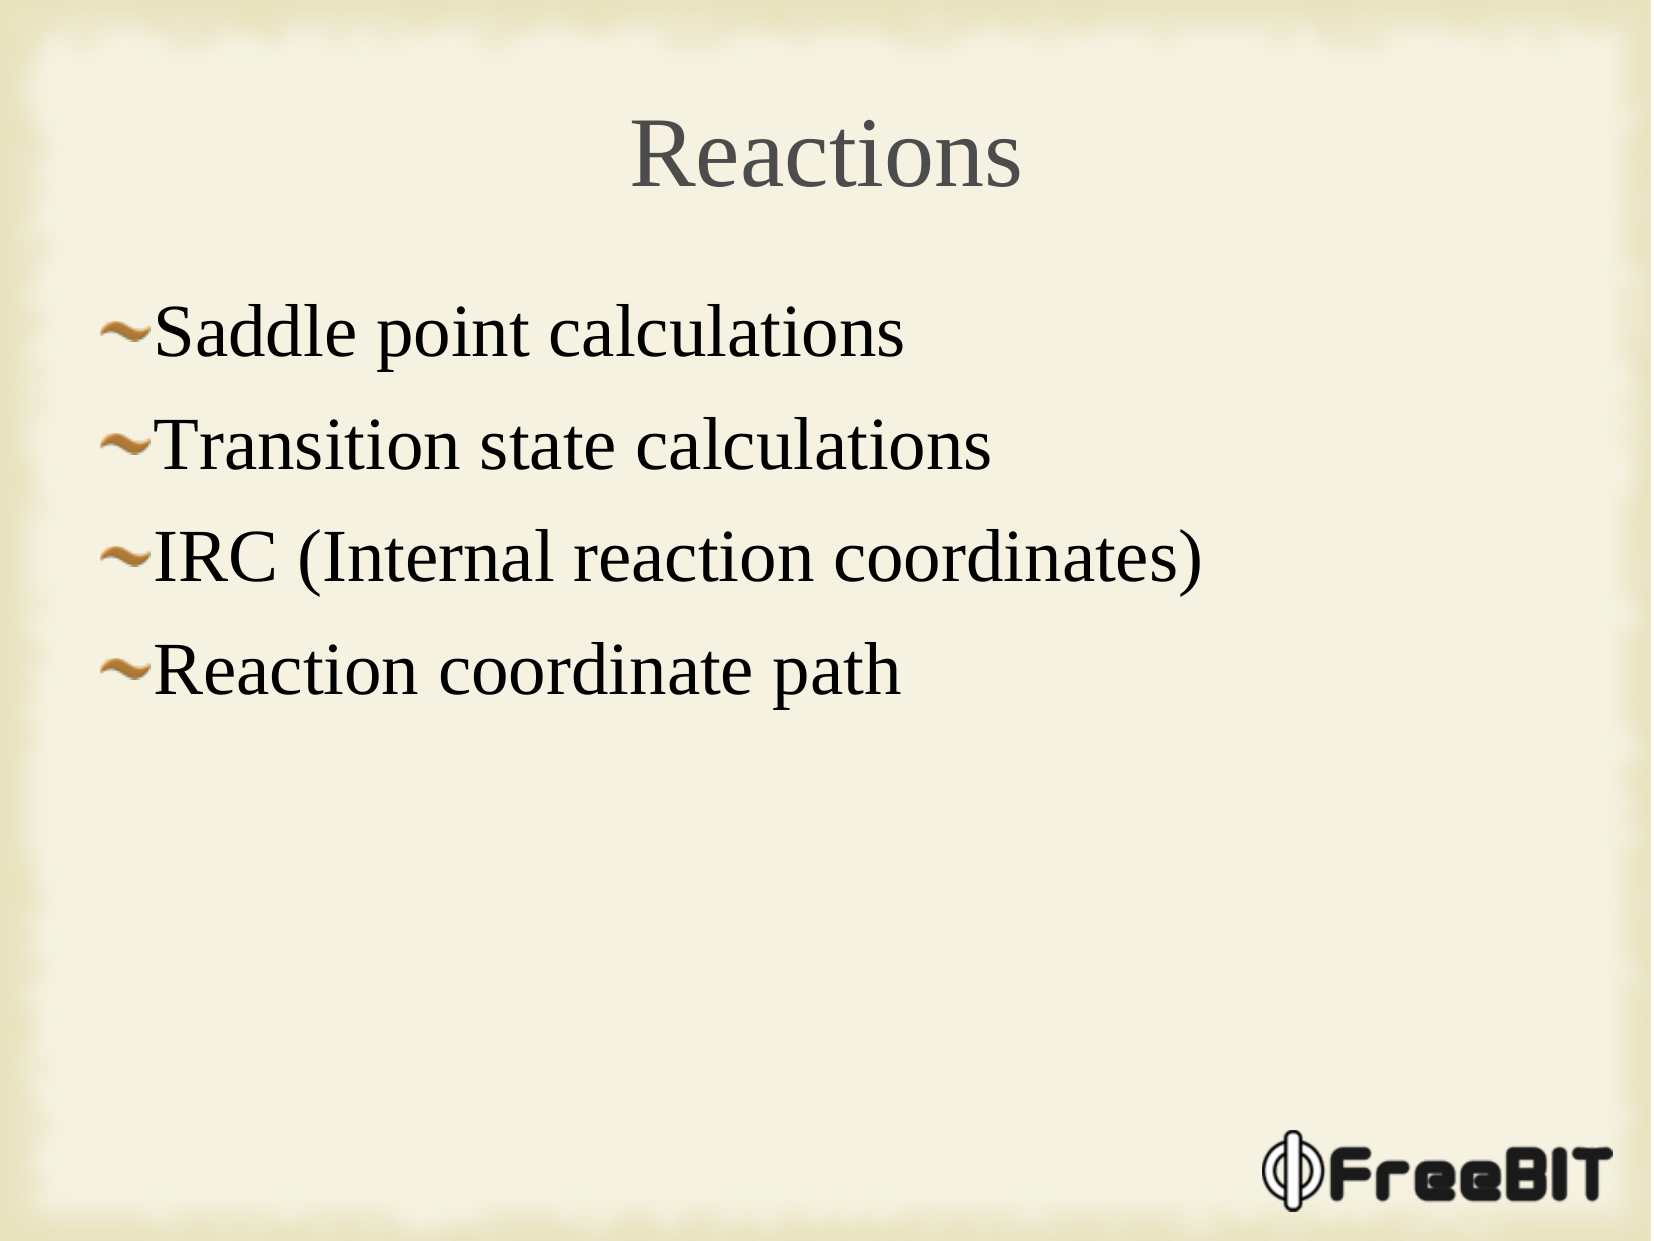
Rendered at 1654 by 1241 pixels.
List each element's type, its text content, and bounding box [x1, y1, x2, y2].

picture [0, 0, 1651, 1241]
title Reactions [82, 49, 1571, 257]
list Saddle point calculations Transition state calculations IRC (Internal reaction coordinates) Reaction coordinate path [82, 290, 1571, 1109]
